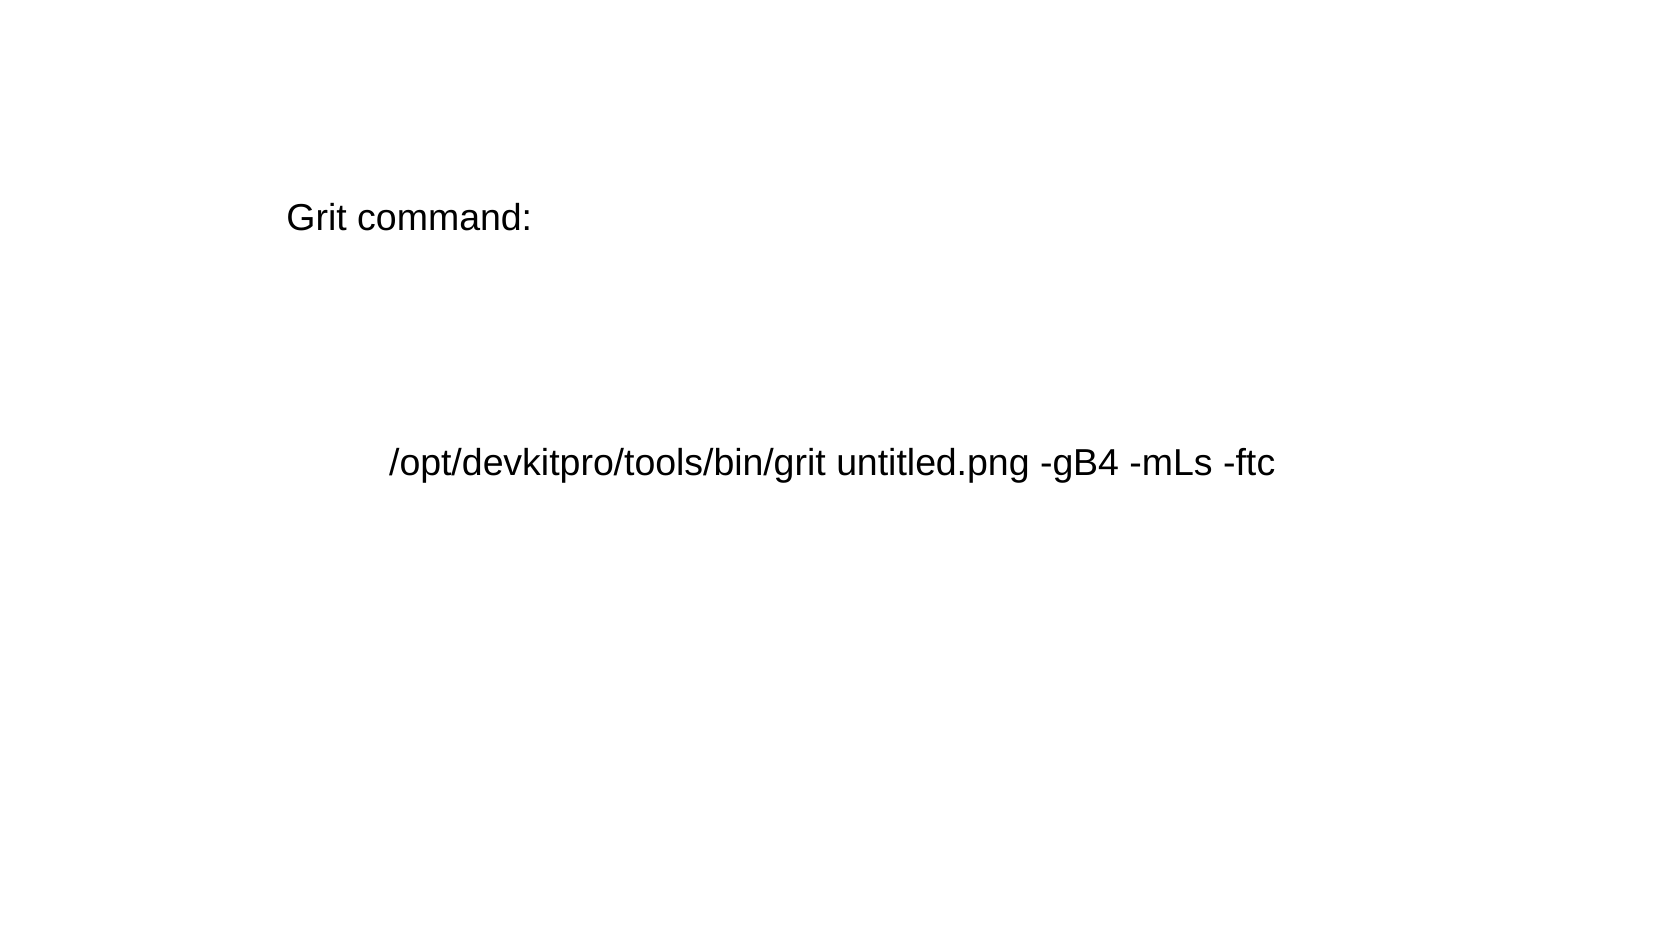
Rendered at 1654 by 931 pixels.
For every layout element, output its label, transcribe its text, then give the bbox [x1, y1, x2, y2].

text_box /opt/devkitpro/tools/bin/grit untitled.png -gB4 -mLs -ftc [374, 434, 1291, 492]
text_box Grit command: [271, 188, 548, 246]
